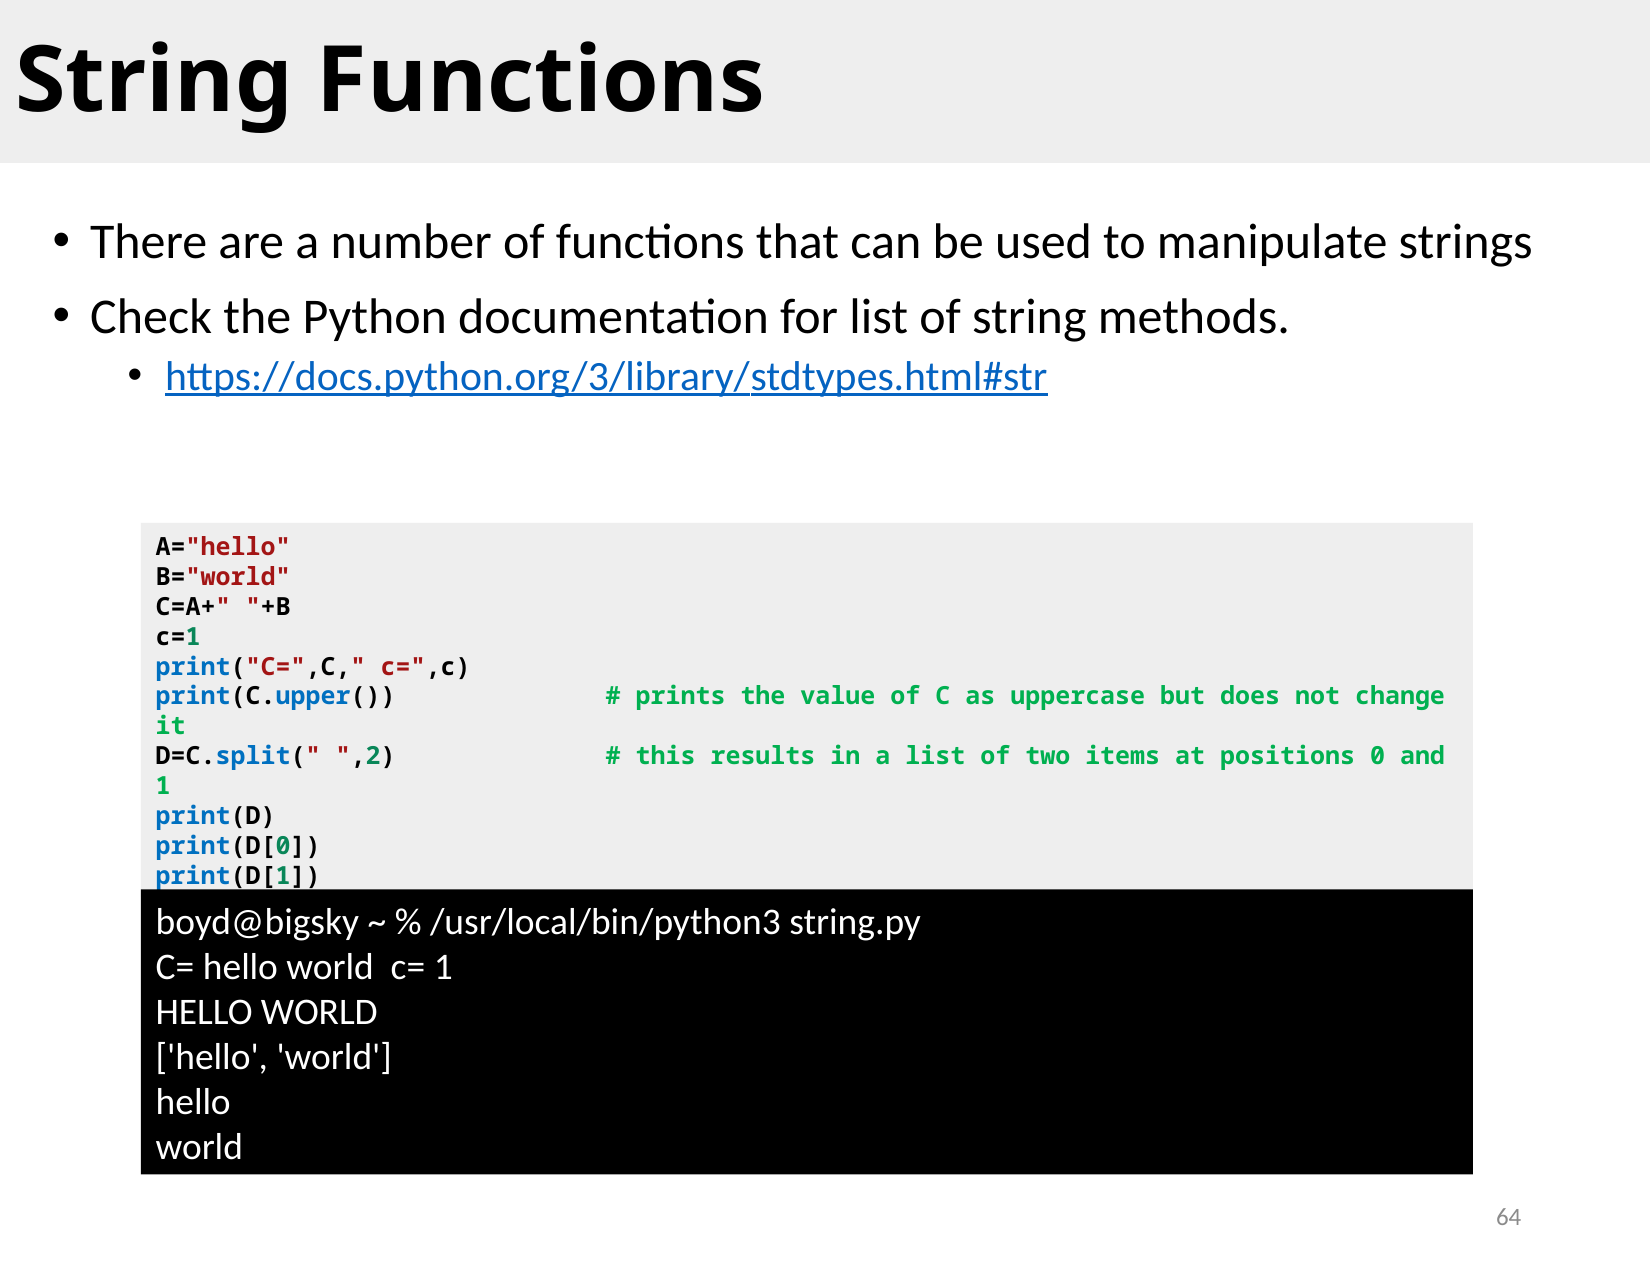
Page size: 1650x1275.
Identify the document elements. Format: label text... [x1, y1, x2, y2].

text_box boyd@bigsky ~ % /usr/local/bin/python3 string.py C= hello world c= 1 HELLO WORLD ['hello', 'world'] hello world [140, 889, 1473, 1175]
list There are a number of functions that can be used to manipulate strings Check the Python documentation for list of string methods. https://docs.python.org/3/library/stdtypes.html#str [37, 207, 1595, 517]
title String Functions [0, 0, 1650, 163]
text_box A="hello" B="world" C=A+" "+B c=1 print("C=",C," c=",c) print(C.upper()) # prints the value of C as uppercase but does not change it D=C.split(" ",2) # this results in a list of two items at positions 0 and 1 print(D) print(D[0]) print(D[1]) [140, 522, 1473, 889]
